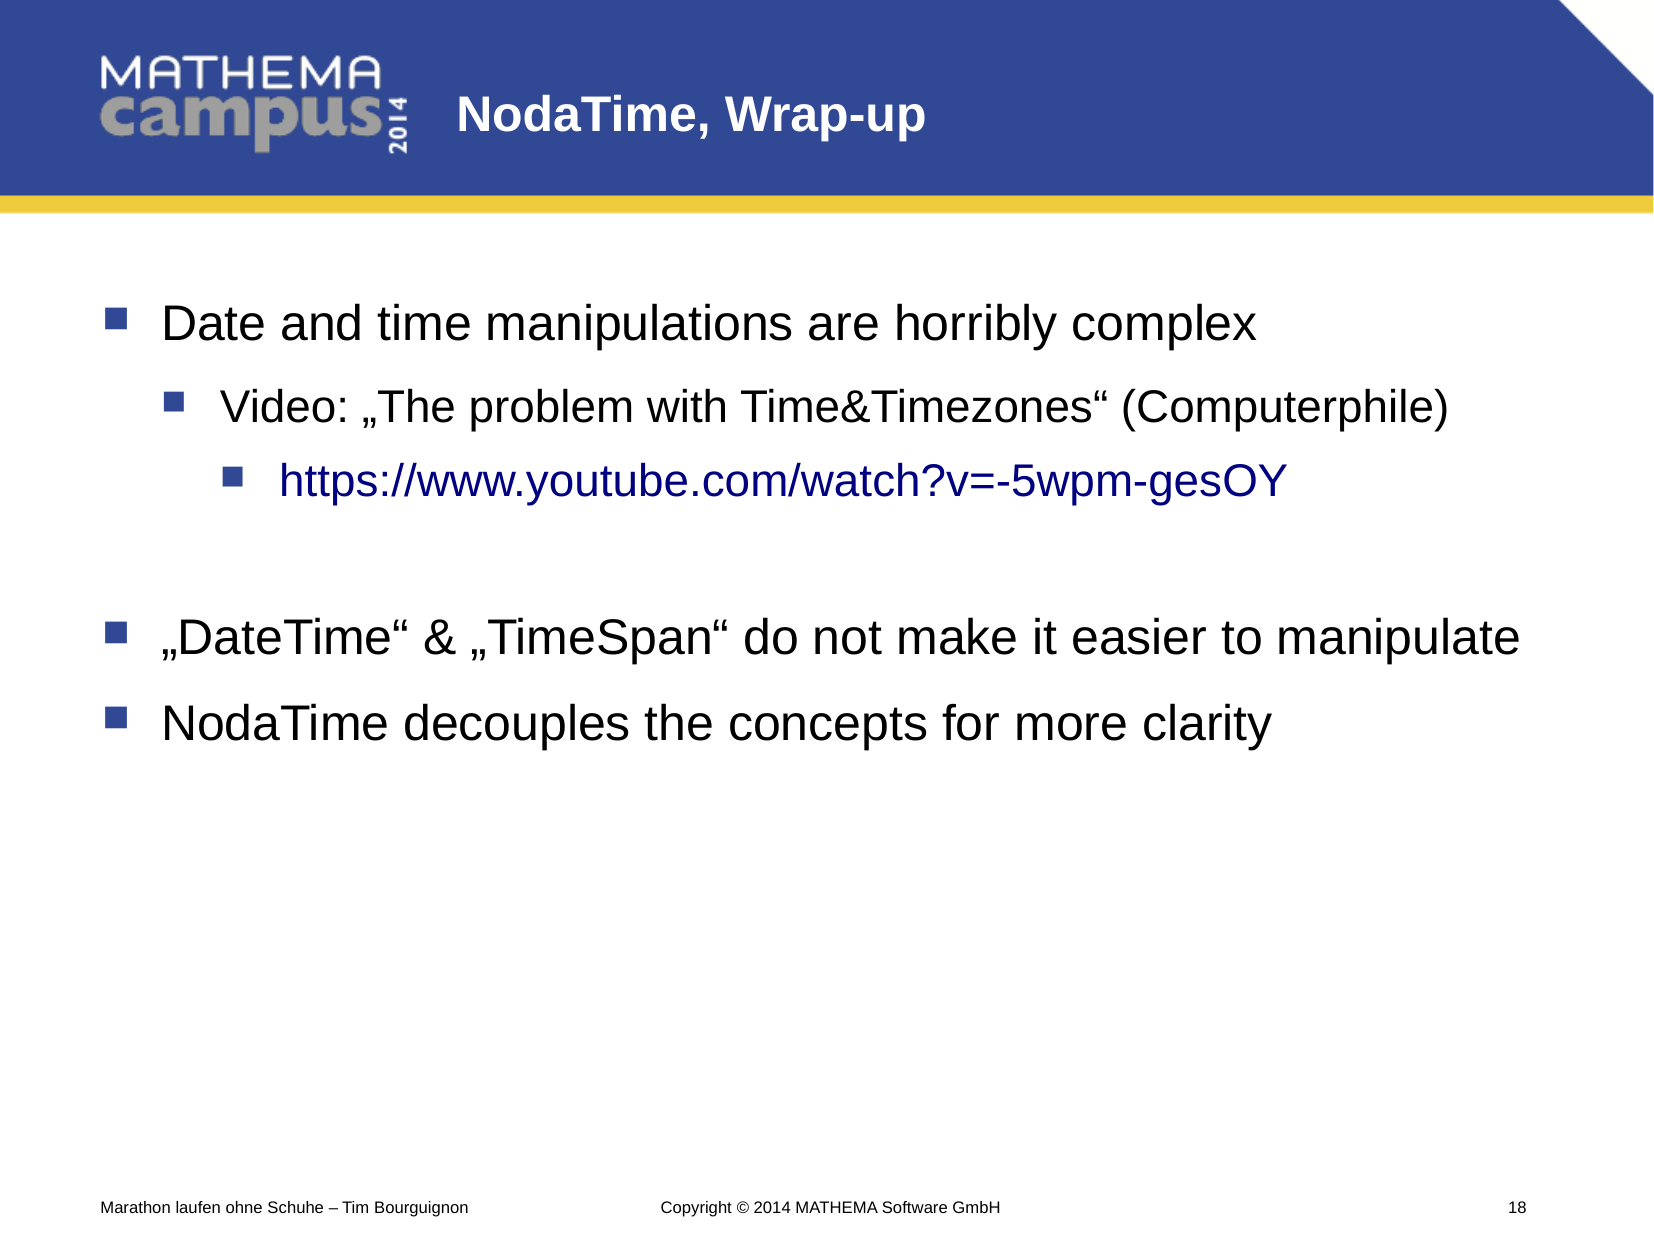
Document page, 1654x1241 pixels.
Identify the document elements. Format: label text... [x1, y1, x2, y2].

picture [0, 0, 1654, 217]
list Date and time manipulations are horribly complex Video: „The problem with Time&Timezones“ (Computerphile) https://www.youtube.com/watch?v=-5wpm-gesOY „DateTime“ & „TimeSpan“ do not make it easier to manipulate NodaTime decouples the concepts for more clarity [101, 295, 1528, 1139]
title NodaTime, Wrap-up [456, 68, 1528, 160]
